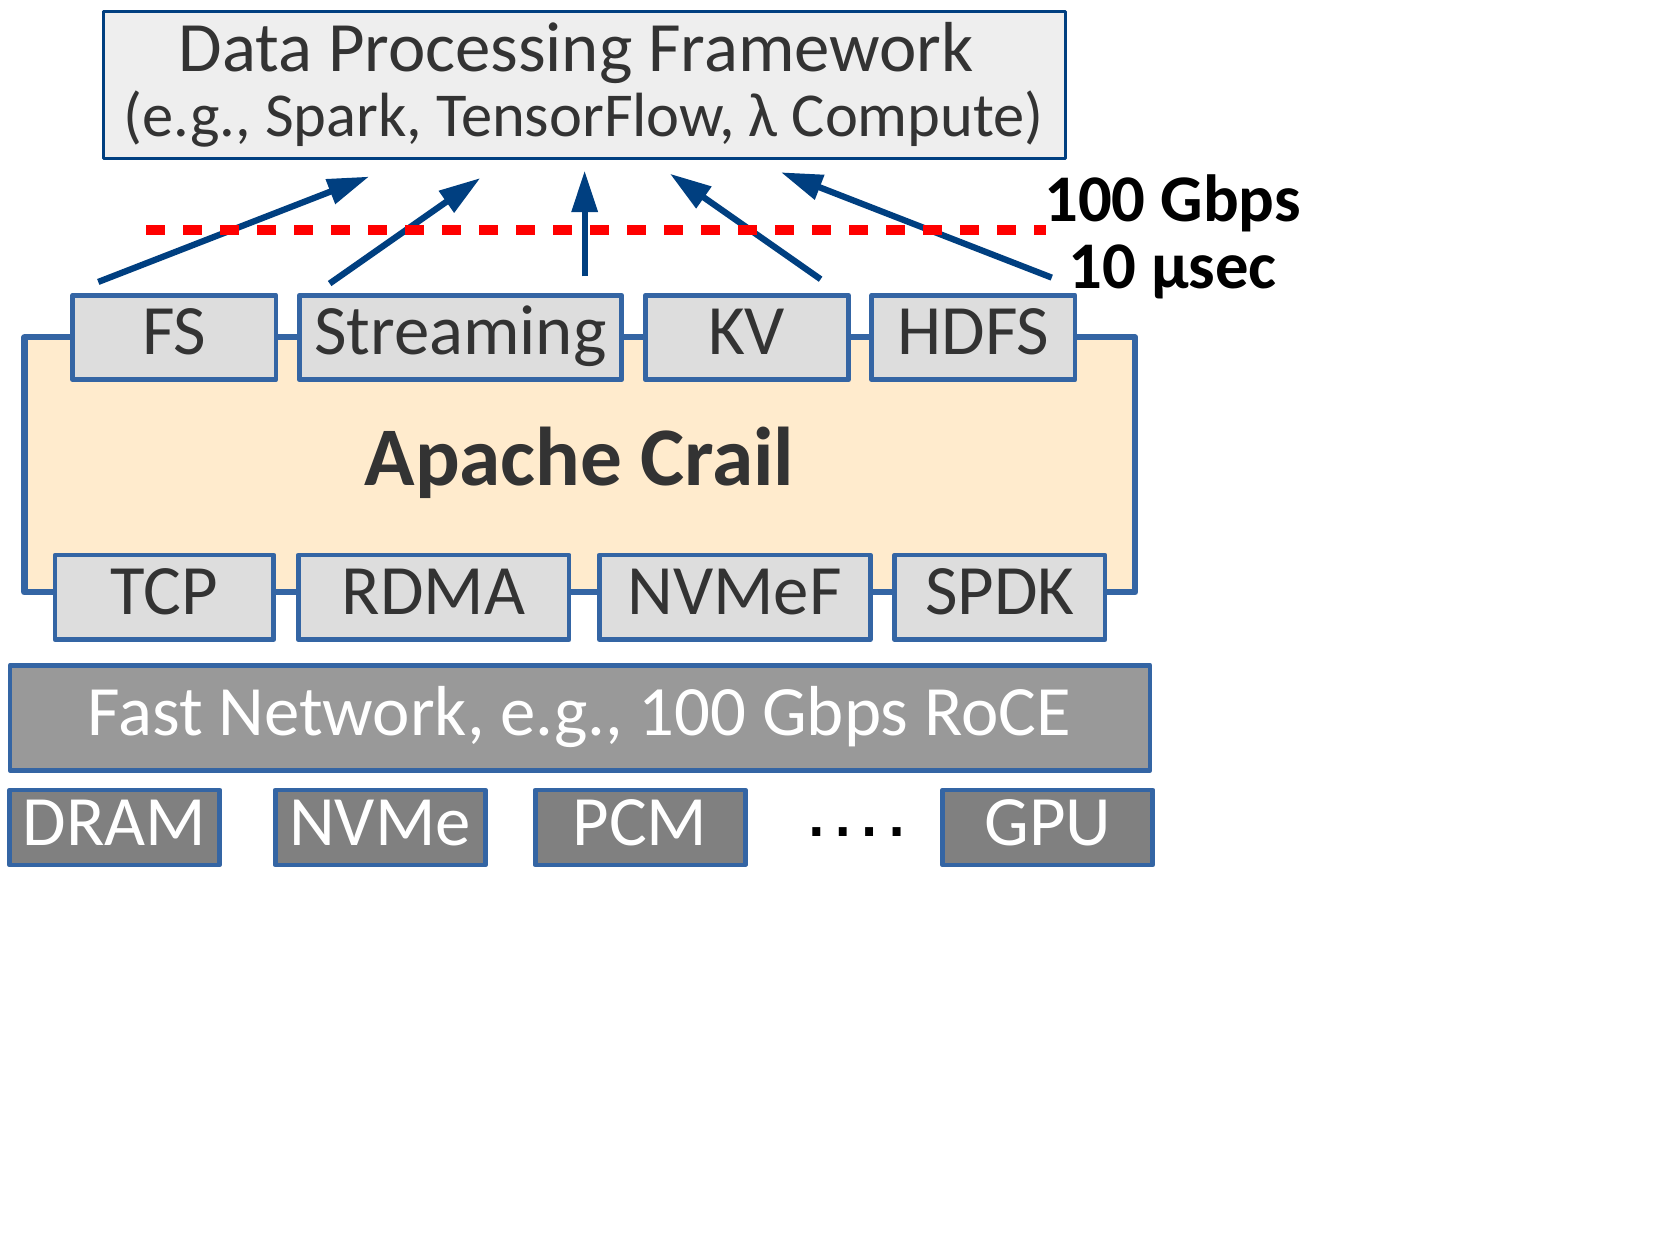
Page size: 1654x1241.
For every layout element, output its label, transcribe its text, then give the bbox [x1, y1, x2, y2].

text_box 100 Gbps 10 μsec [1029, 164, 1317, 312]
text_box …. [787, 771, 924, 862]
text_box PCM [535, 789, 746, 865]
text_box SPDK [894, 555, 1106, 640]
text_box Apache Crail [24, 337, 1136, 593]
text_box GPU [942, 789, 1153, 865]
text_box DRAM [9, 789, 220, 865]
text_box FS [72, 295, 276, 380]
text_box Fast Network, e.g., 100 Gbps RoCE [10, 665, 1151, 771]
text_box NVMe [275, 789, 486, 865]
text_box KV [645, 295, 849, 380]
text_box TCP [55, 555, 274, 640]
text_box RDMA [298, 555, 570, 640]
text_box HDFS [871, 295, 1075, 380]
text_box NVMeF [599, 555, 871, 640]
text_box Streaming [299, 295, 622, 380]
text_box Data Processing Framework (e.g., Spark, TensorFlow, λ Compute) [103, 11, 1066, 159]
